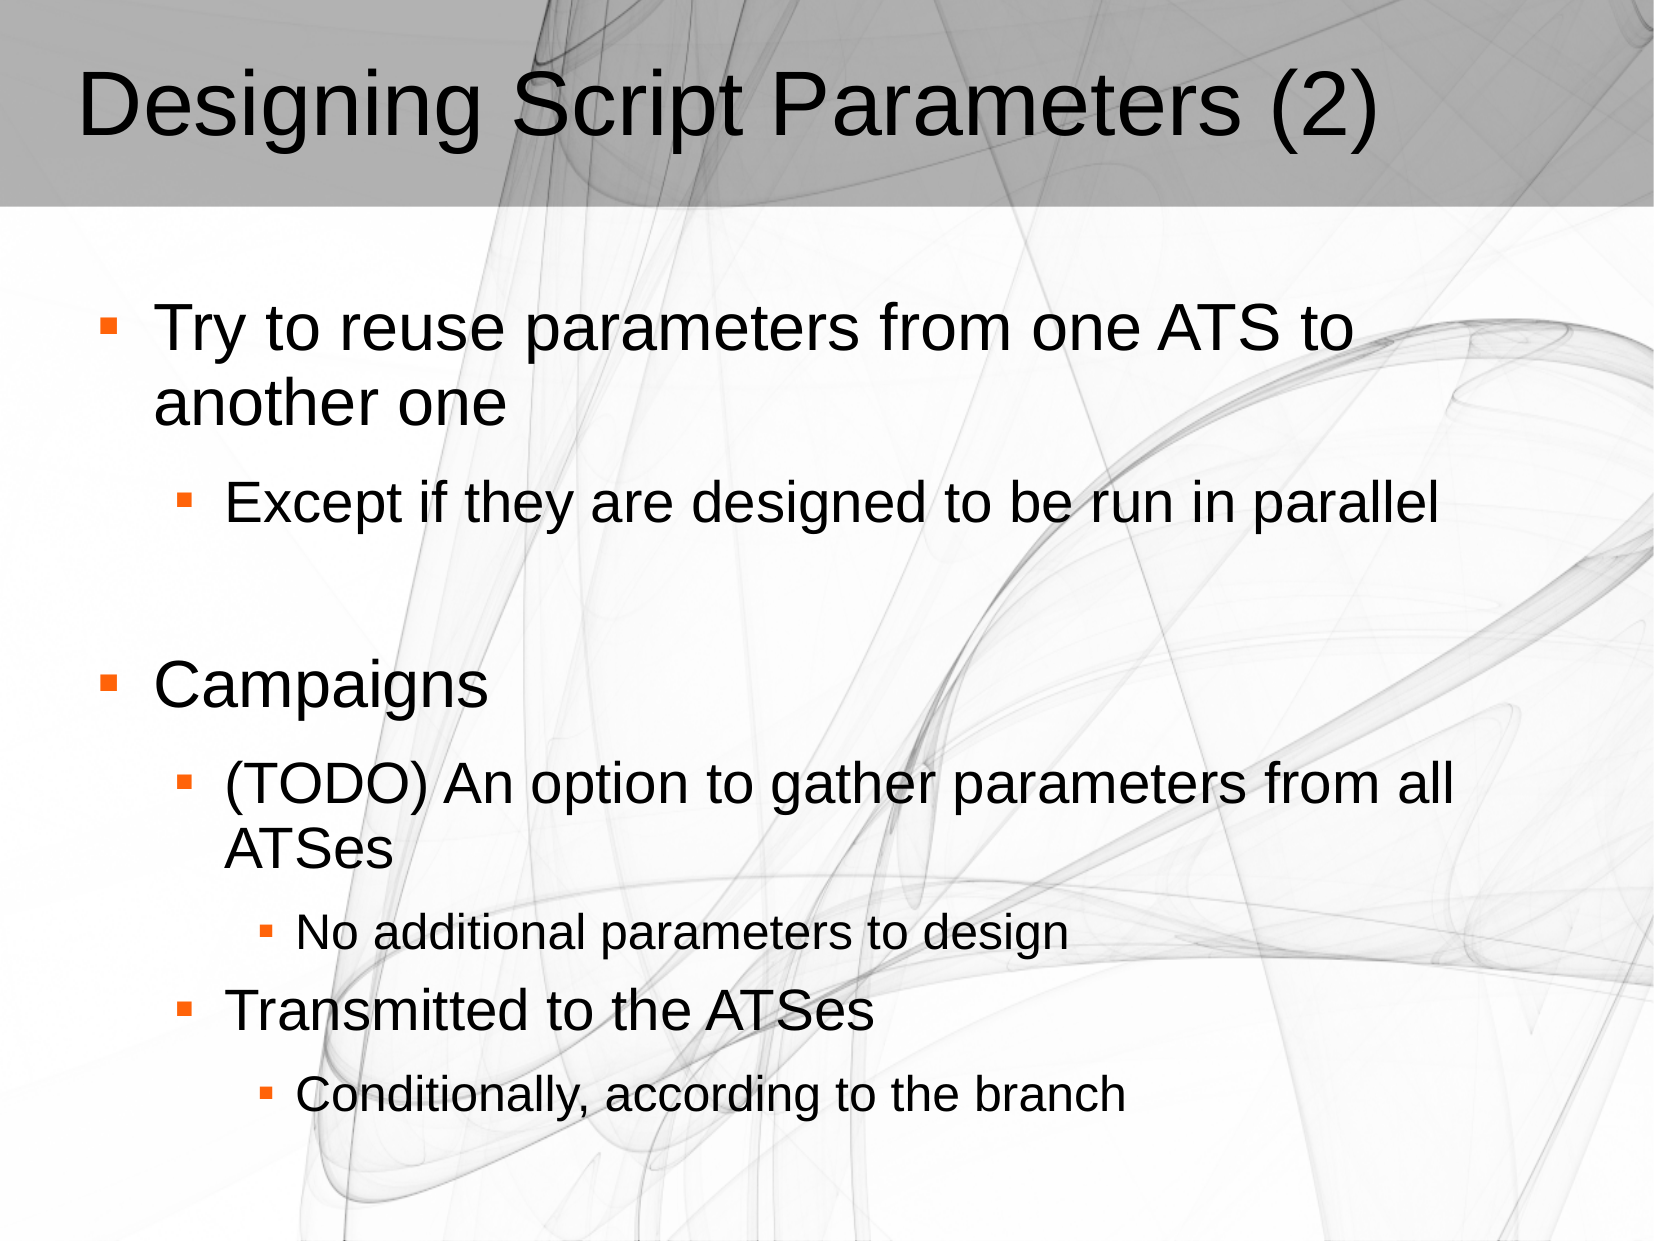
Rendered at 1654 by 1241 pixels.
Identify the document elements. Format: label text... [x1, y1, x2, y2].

list Try to reuse parameters from one ATS to another one Except if they are designed to be run in parallel Campaigns (TODO) An option to gather parameters from all ATSes No additional parameters to design Transmitted to the ATSes Conditionally, according to the branch [82, 290, 1571, 1139]
title Designing Script Parameters (2) [76, 7, 1565, 200]
